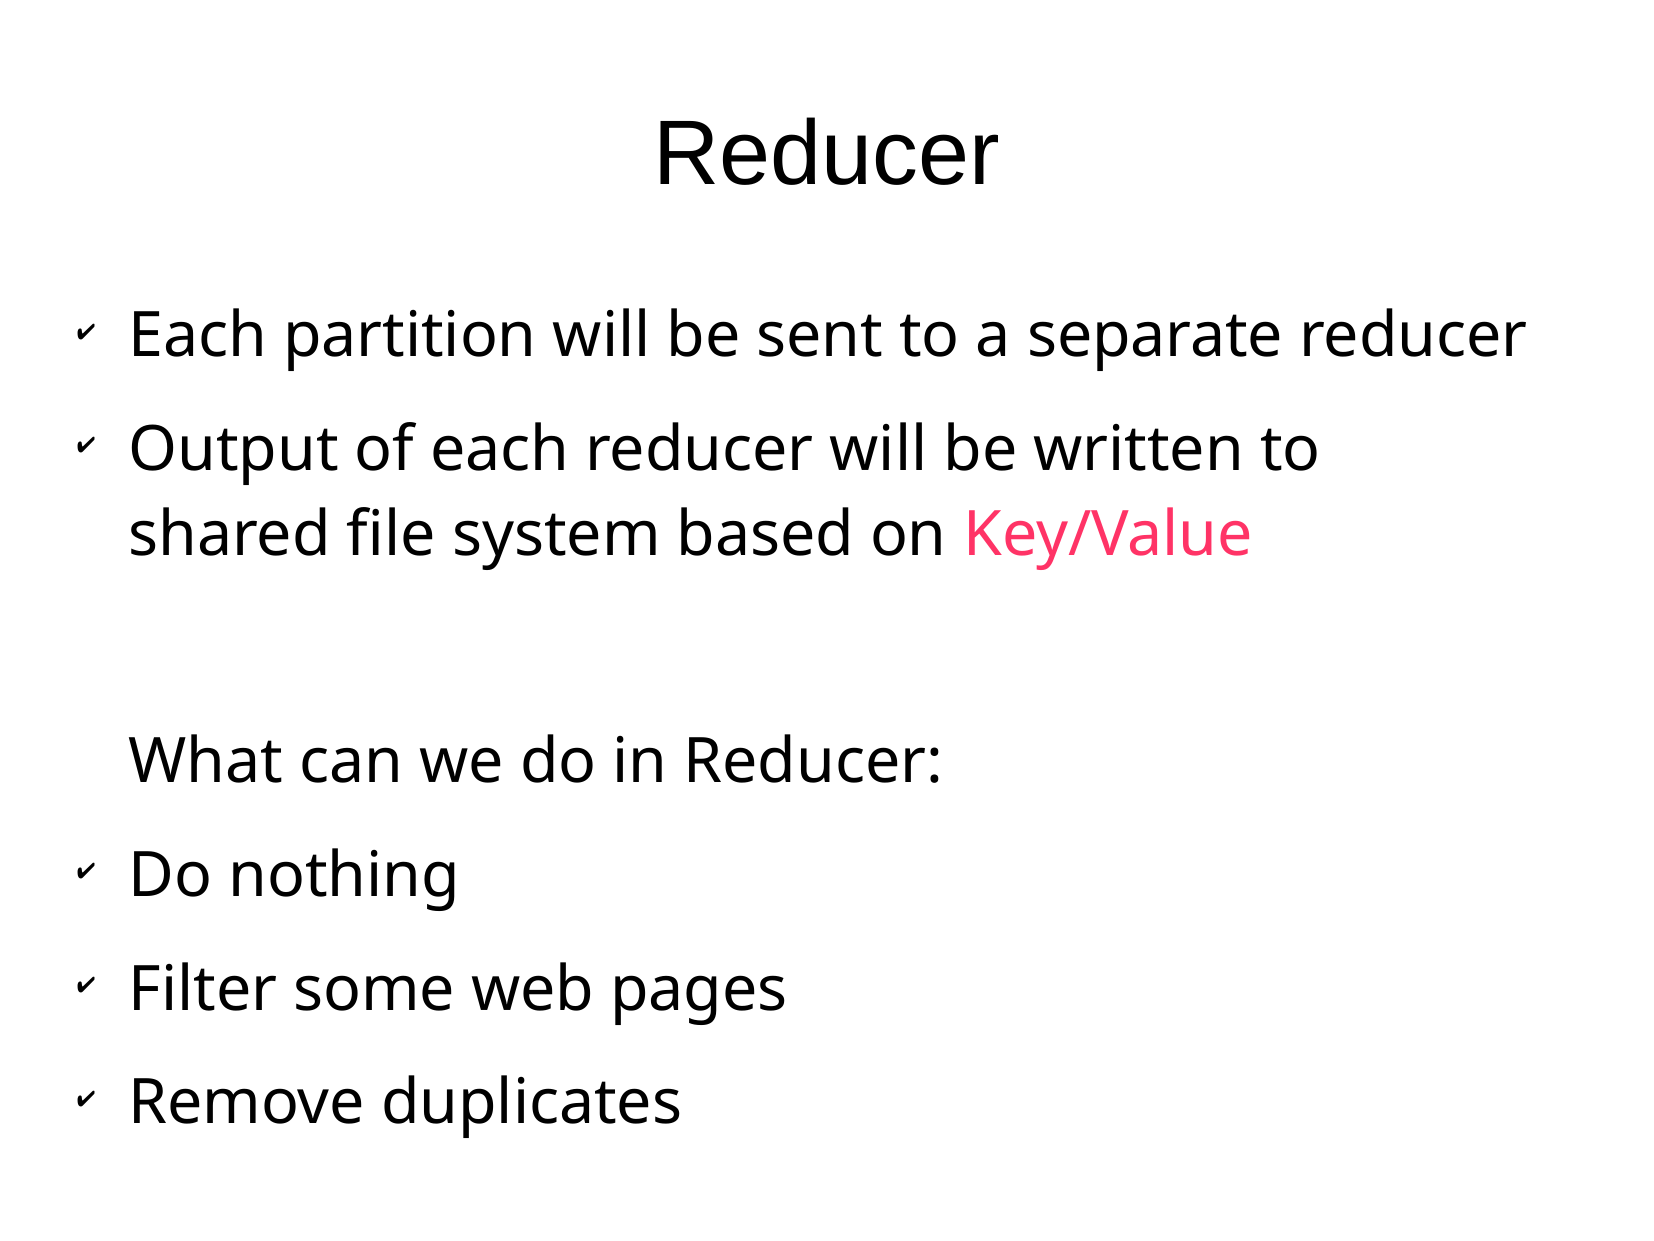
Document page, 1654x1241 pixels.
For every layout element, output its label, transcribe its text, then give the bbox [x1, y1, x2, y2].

title Reducer [82, 49, 1571, 257]
list Each partition will be sent to a separate reducer Output of each reducer will be written to shared file system based on Key/Value What can we do in Reducer: Do nothing Filter some web pages Remove duplicates [60, 290, 1538, 1156]
